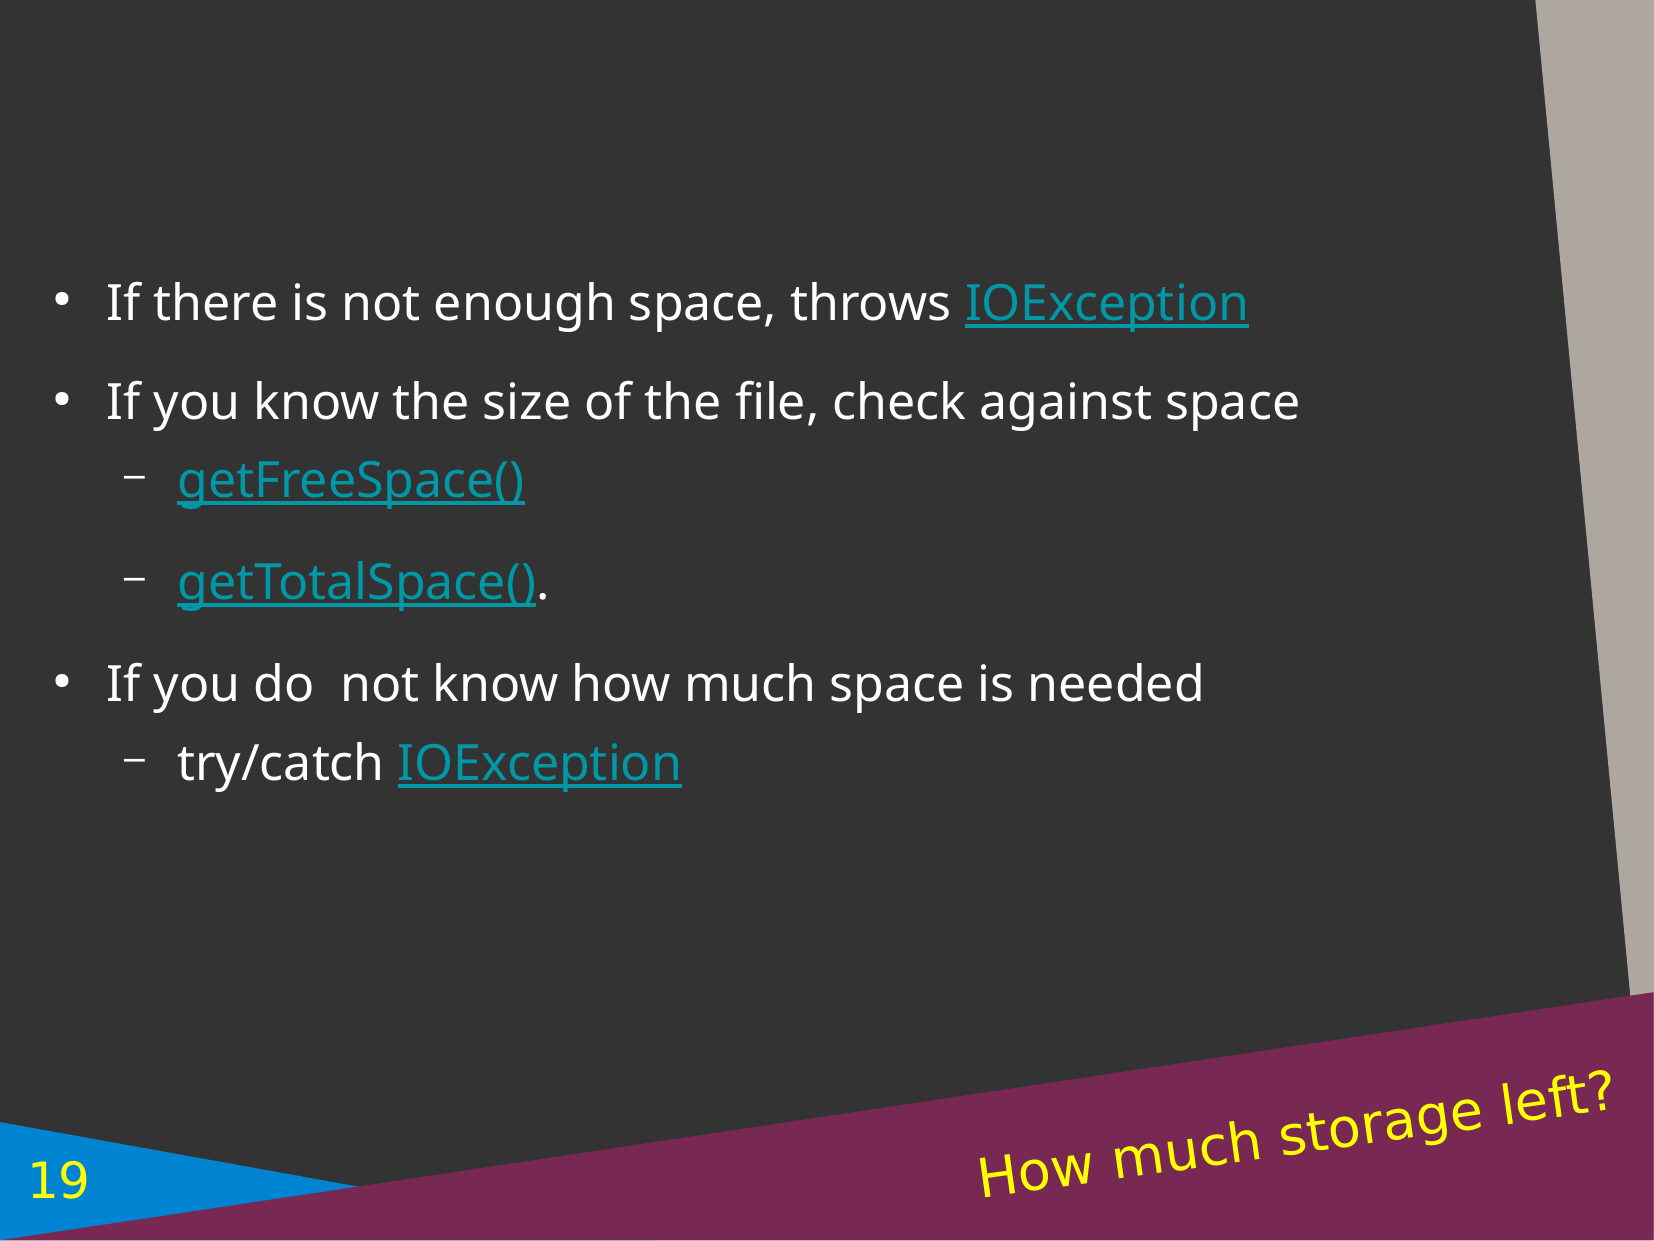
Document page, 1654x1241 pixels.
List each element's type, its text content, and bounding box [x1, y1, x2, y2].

title How much storage left? [956, 995, 1654, 1241]
list If there is not enough space, throws IOException If you know the size of the file, check against space getFreeSpace() getTotalSpace(). If you do not know how much space is needed try/catch IOException [35, 59, 1524, 993]
